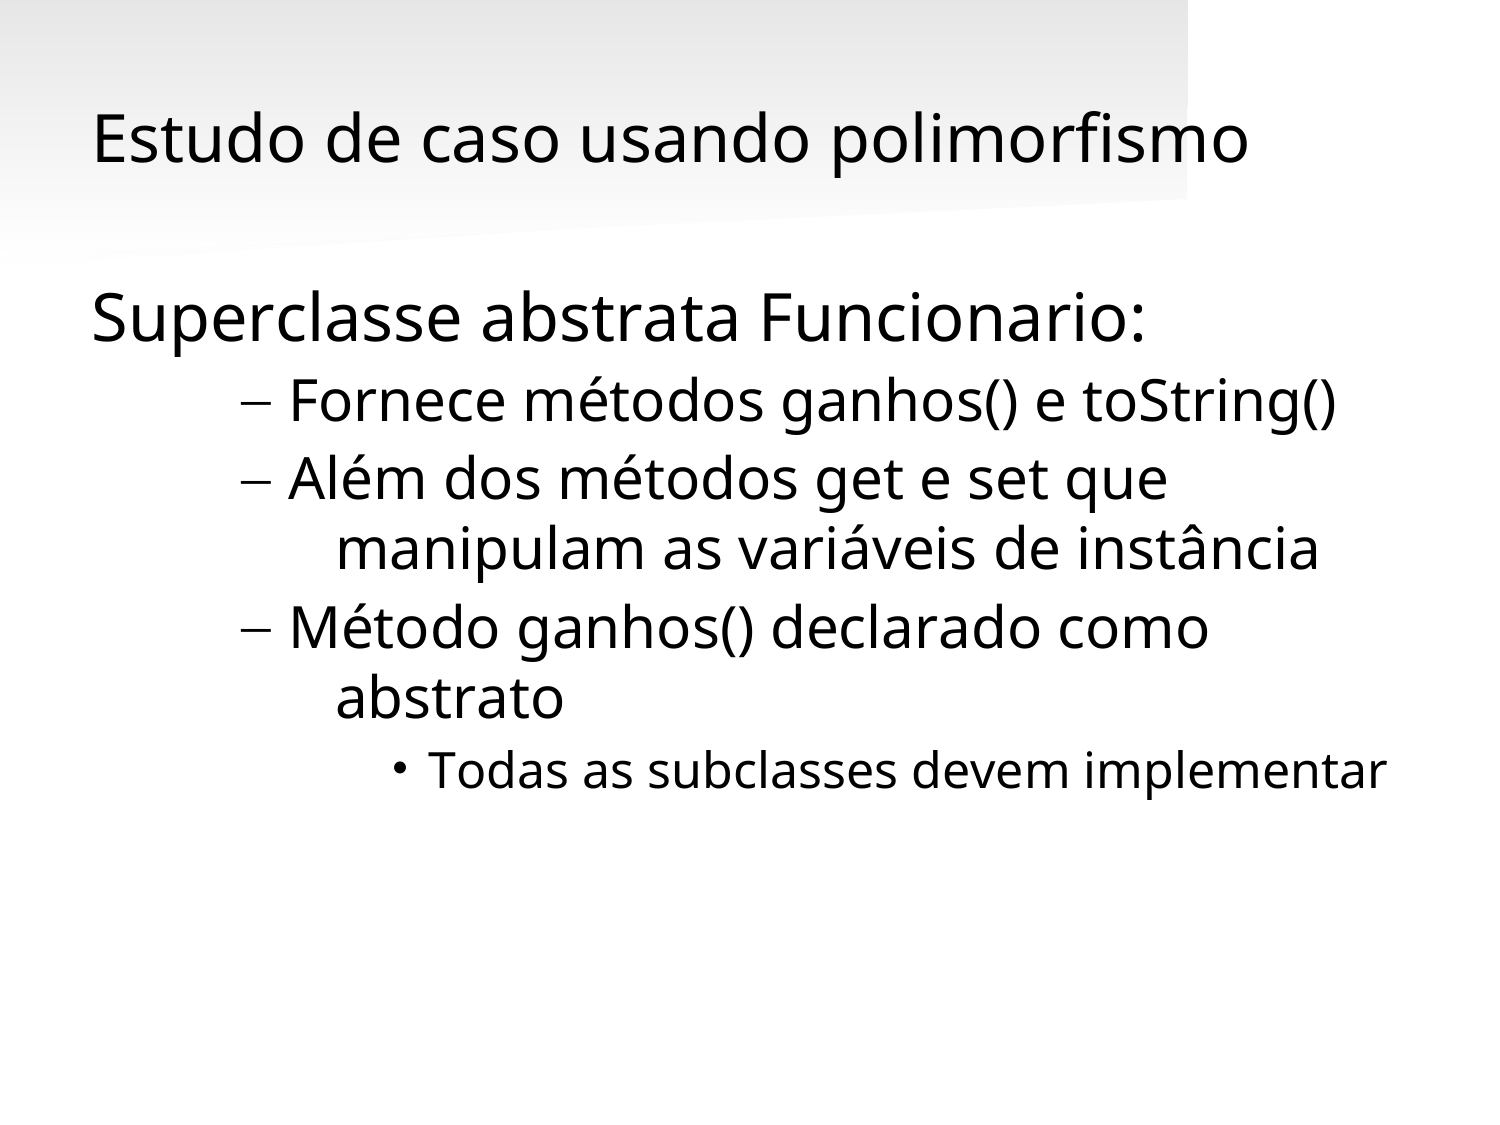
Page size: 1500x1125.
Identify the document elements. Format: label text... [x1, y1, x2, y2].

title Estudo de caso usando polimorfismo [76, 42, 1427, 230]
list Superclasse abstrata Funcionario: Fornece métodos ganhos() e toString() Além dos métodos get e set que manipulam as variáveis de instância Método ganhos() declarado como abstrato Todas as subclasses devem implementar [76, 267, 1427, 1005]
